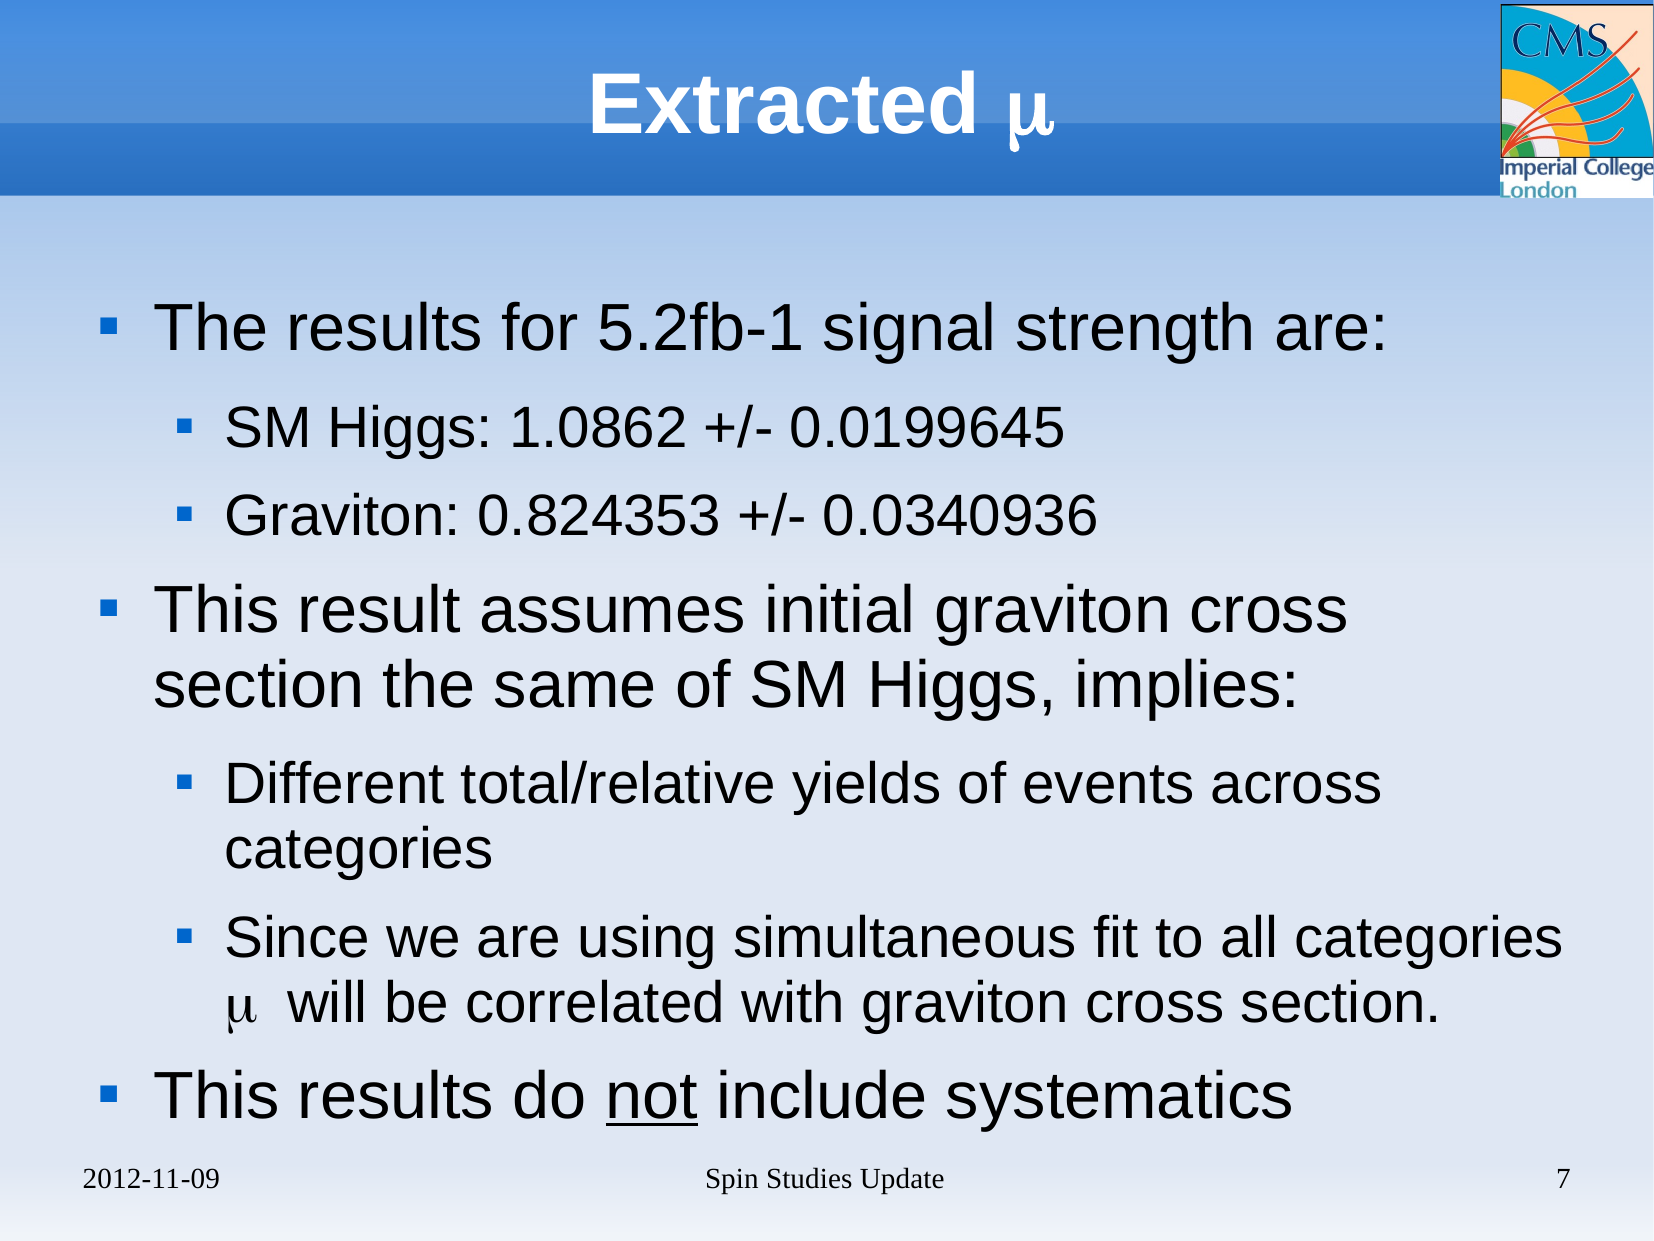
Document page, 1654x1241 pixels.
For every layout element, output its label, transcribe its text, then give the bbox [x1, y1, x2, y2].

list The results for 5.2fb-1 signal strength are: SM Higgs: 1.0862 +/- 0.0199645 Graviton: 0.824353 +/- 0.0340936 This result assumes initial graviton cross section the same of SM Higgs, implies: Different total/relative yields of events across categories Since we are using simultaneous fit to all categories m will be correlated with graviton cross section. This results do not include systematics [82, 290, 1571, 1145]
picture [0, 0, 1654, 1241]
title Extracted m [76, 0, 1565, 208]
